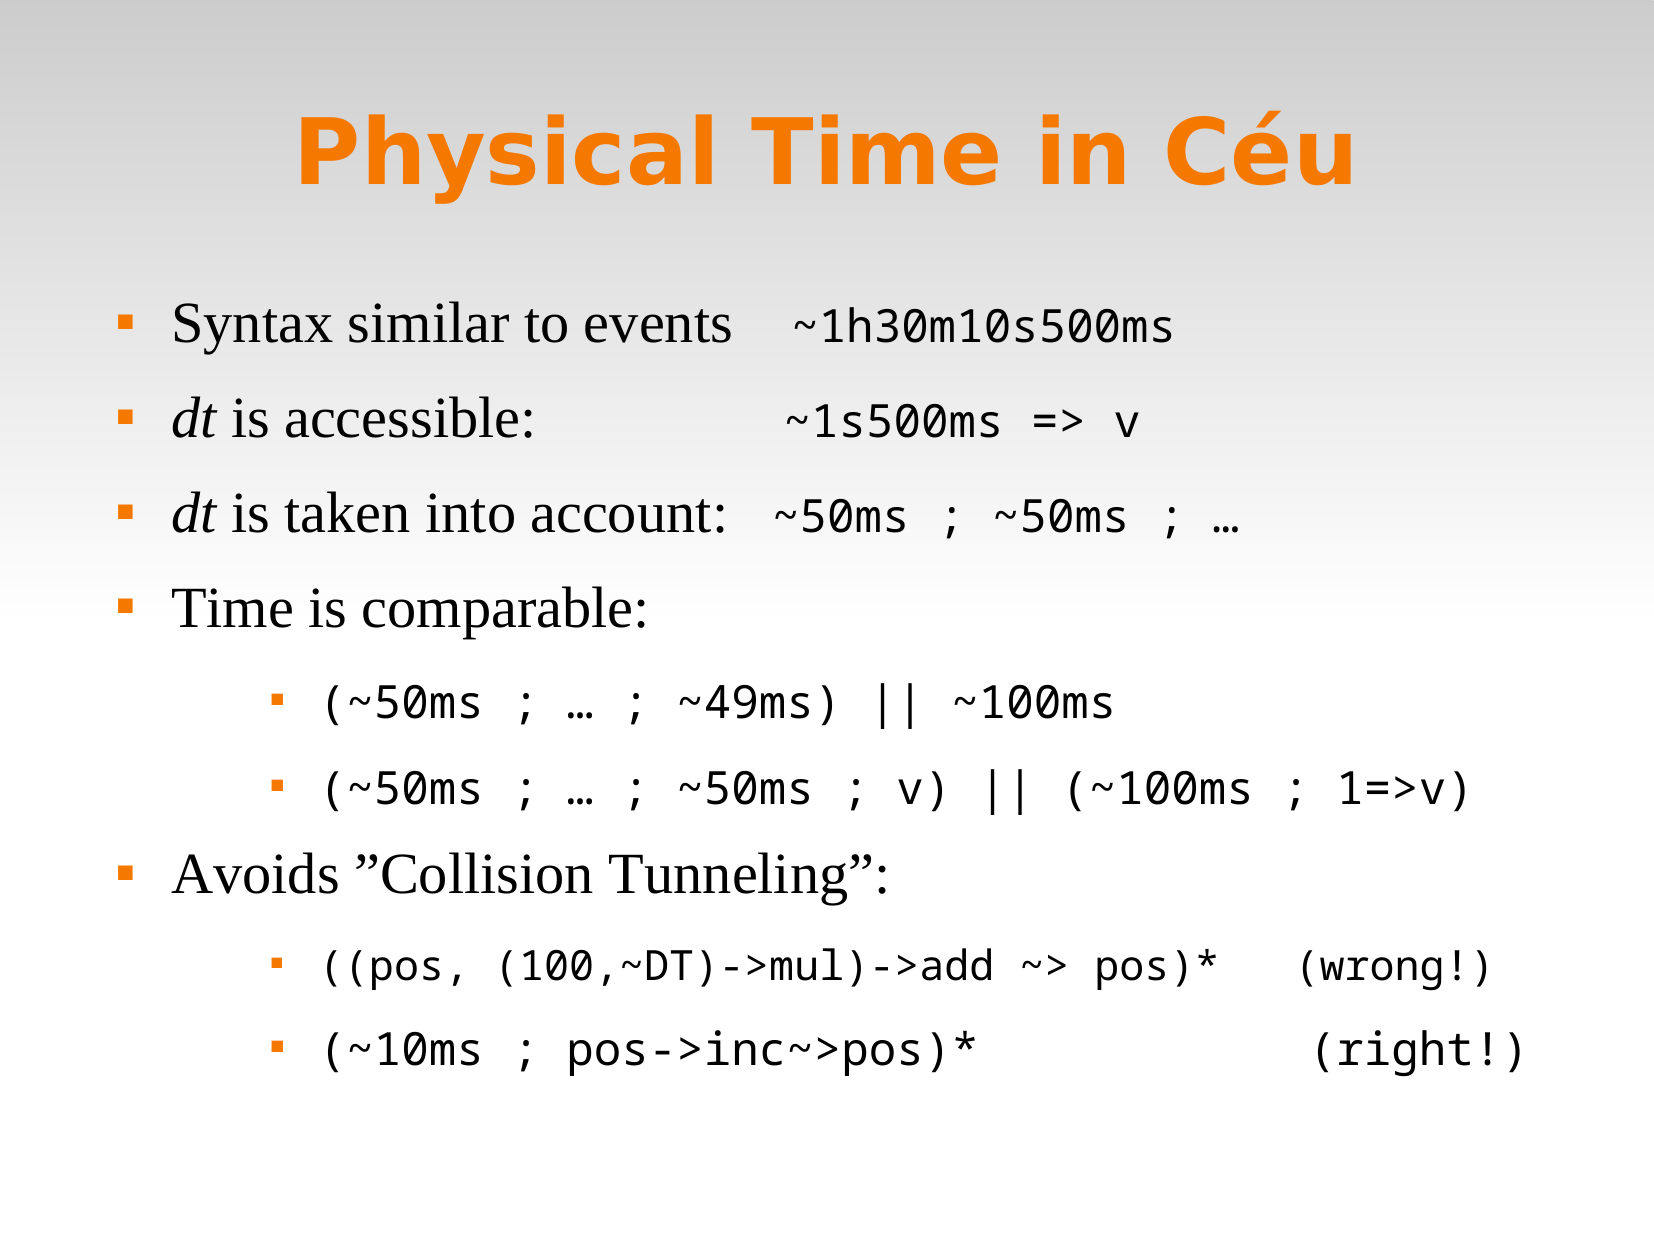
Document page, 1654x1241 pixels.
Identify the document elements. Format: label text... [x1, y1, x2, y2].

list Syntax similar to events ~1h30m10s500ms dt is accessible: ~1s500ms => v dt is taken into account: ~50ms ; ~50ms ; … Time is comparable: (~50ms ; … ; ~49ms) || ~100ms (~50ms ; … ; ~50ms ; v) || (~100ms ; 1=>v) Avoids ”Collision Tunneling”: ((pos, (100,~DT)->mul)->add ~> pos)* (wrong!) (~10ms ; pos->inc~>pos)* (right!) [82, 290, 1571, 1094]
title Physical Time in Céu [82, 56, 1571, 250]
